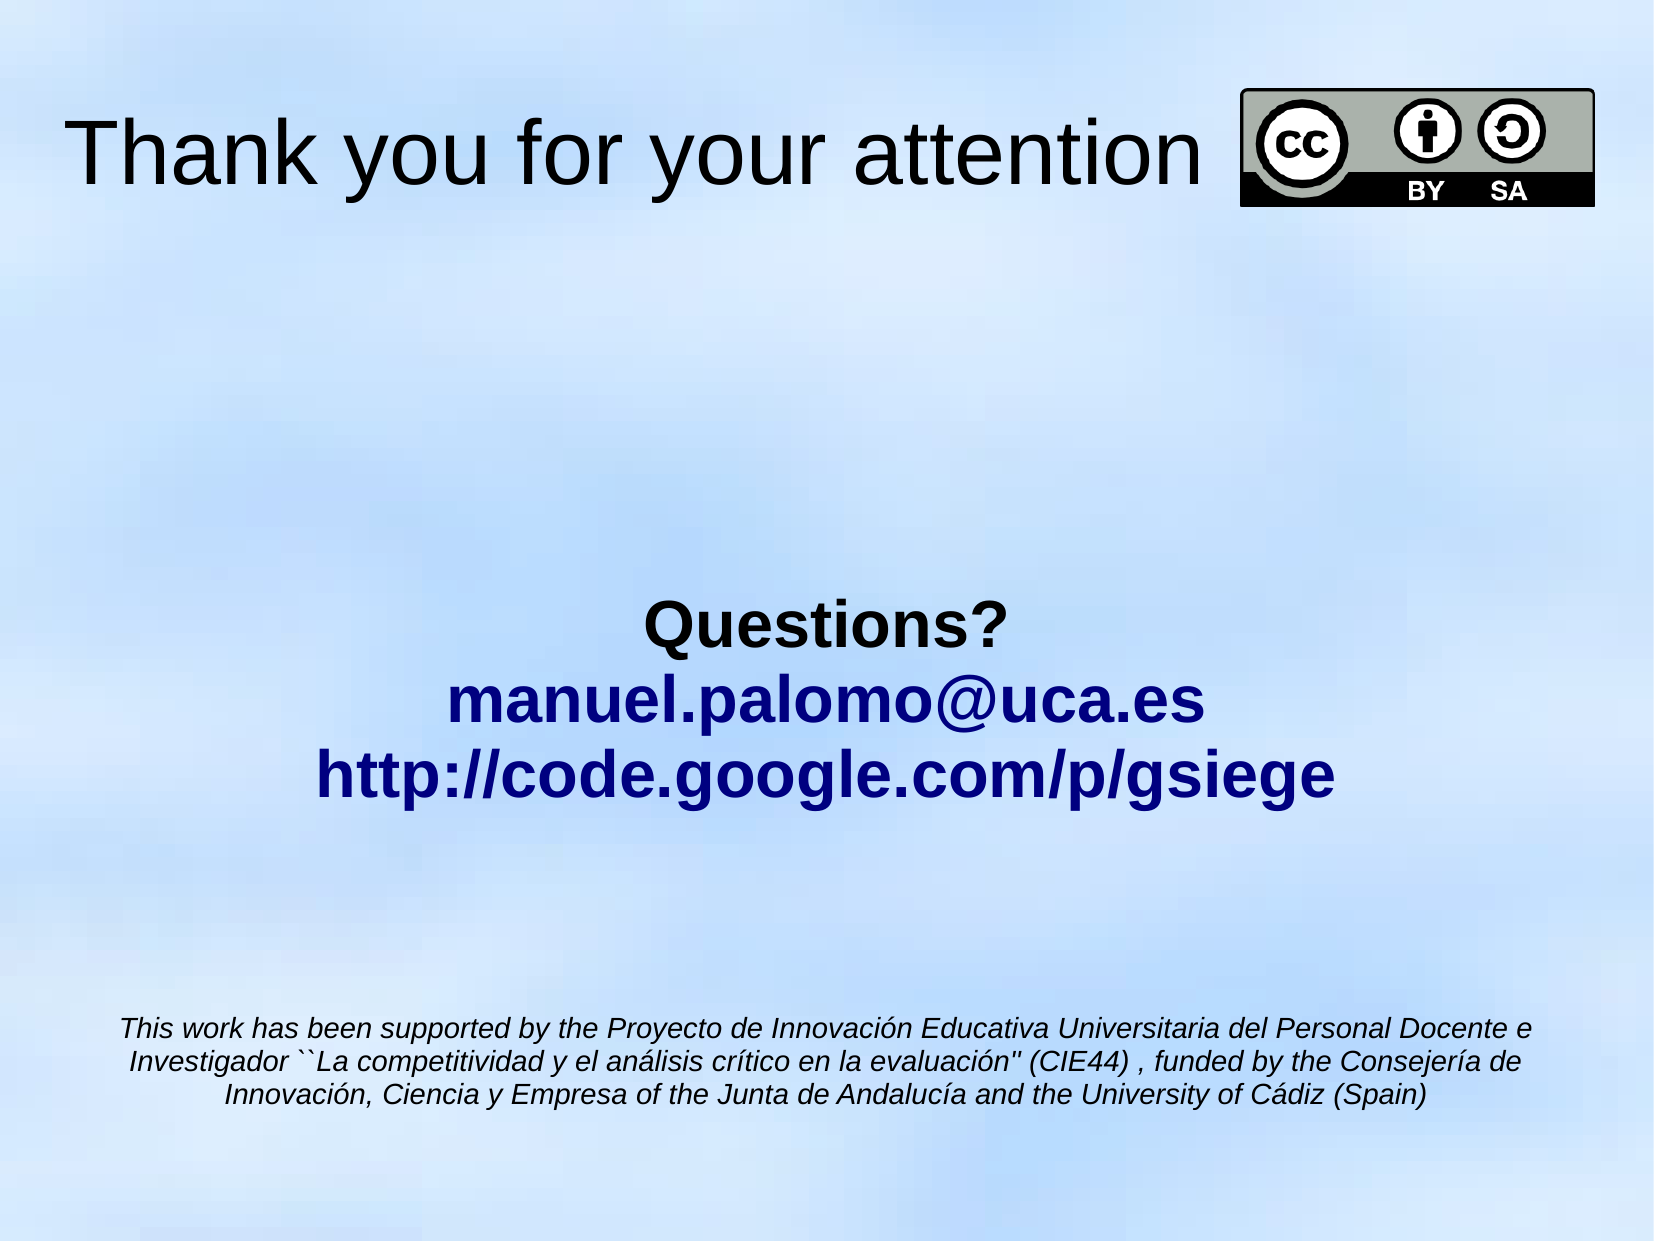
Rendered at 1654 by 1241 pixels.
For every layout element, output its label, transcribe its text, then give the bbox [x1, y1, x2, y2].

title Thank you for your attention [41, 49, 1229, 257]
text_box Questions? manuel.palomo@uca.es http://code.google.com/p/gsiege This work has been supported by the Proyecto de Innovación Educativa Universitaria del Personal Docente e Investigador ``La competitividad y el análisis crítico en la evaluación'' (CIE44) , funded by the Consejería de Innovación, Ciencia y Empresa of the Junta de Andalucía and the University of Cádiz (Spain) [82, 288, 1571, 1111]
picture [0, 0, 1654, 1241]
